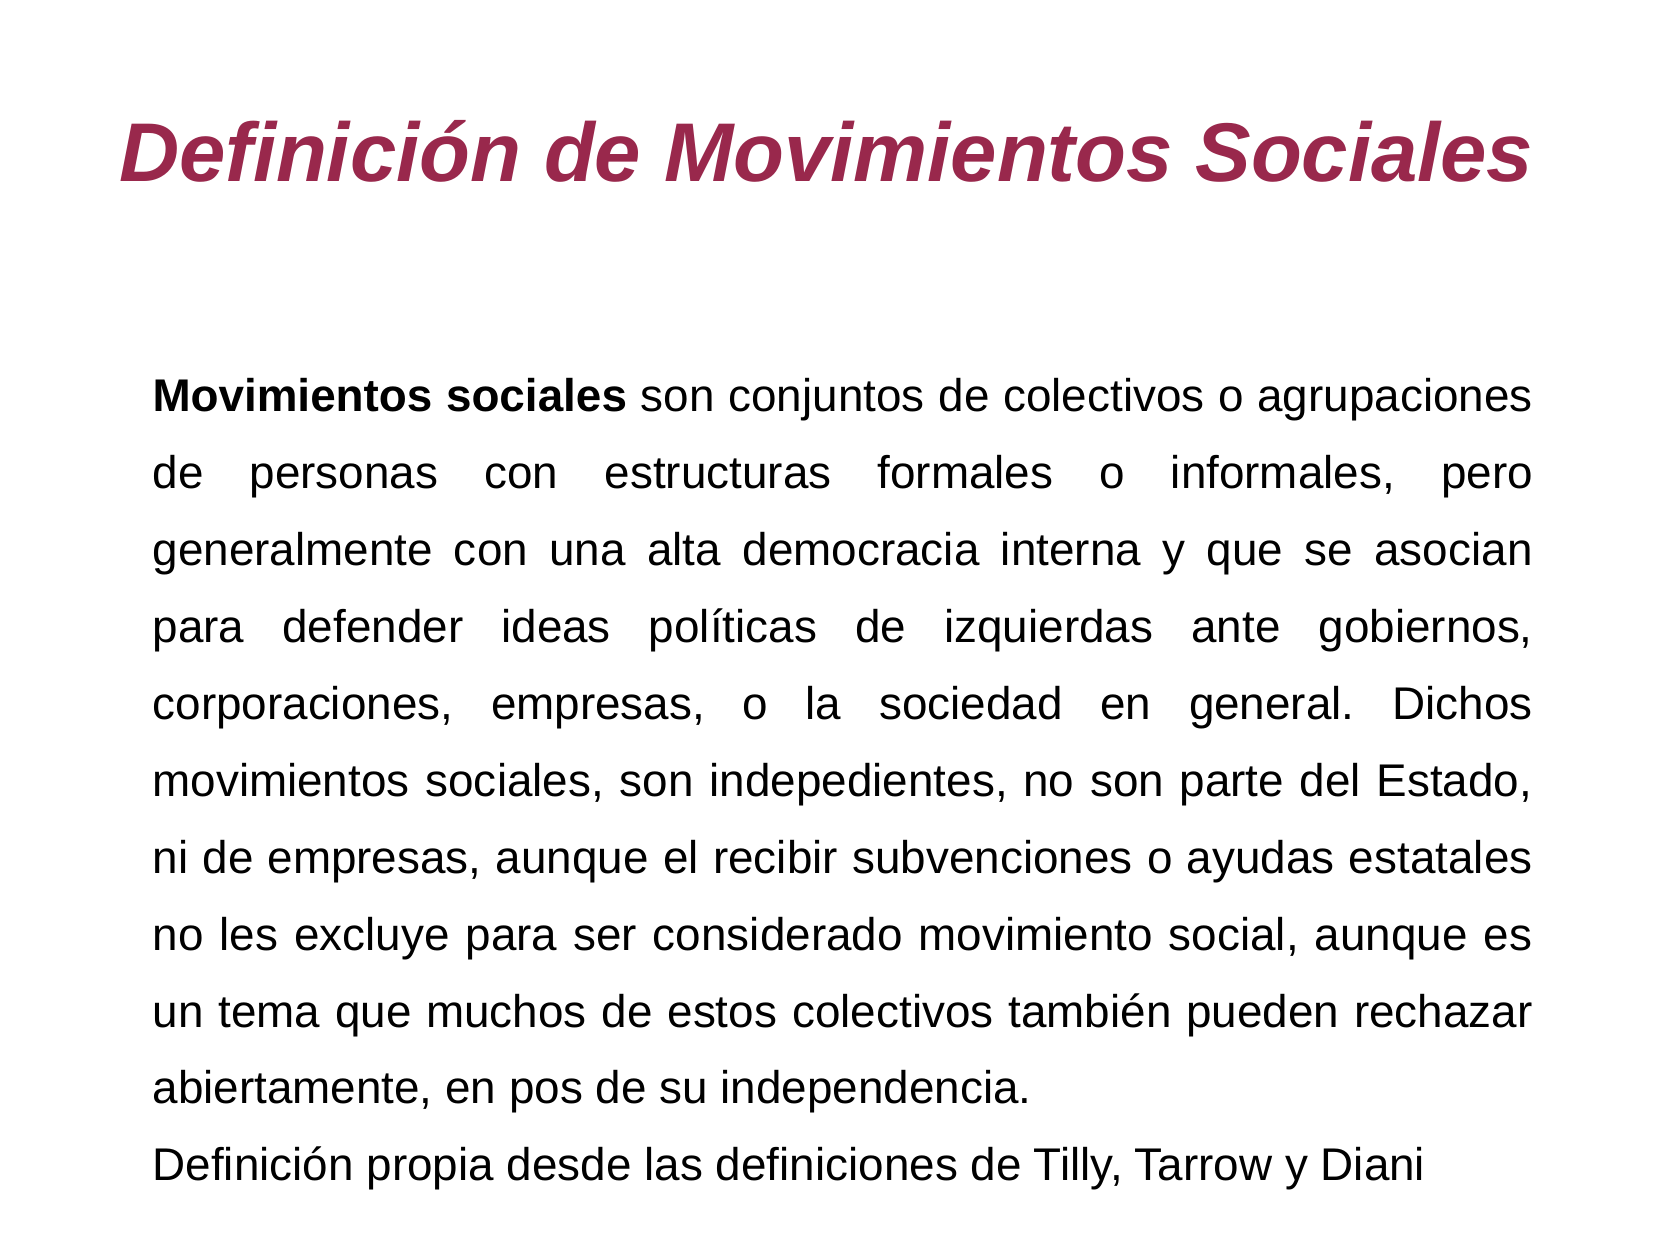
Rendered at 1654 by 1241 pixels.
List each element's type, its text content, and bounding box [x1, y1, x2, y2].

title Definición de Movimientos Sociales [82, 49, 1571, 257]
list Movimientos sociales son conjuntos de colectivos o agrupaciones de personas con estructuras formales o informales, pero generalmente con una alta democracia interna y que se asocian para defender ideas políticas de izquierdas ante gobiernos, corporaciones, empresas, o la sociedad en general. Dichos movimientos sociales, son indepedientes, no son parte del Estado, ni de empresas, aunque el recibir subvenciones o ayudas estatales no les excluye para ser considerado movimiento social, aunque es un tema que muchos de estos colectivos también pueden rechazar abiertamente, en pos de su independencia. Definición propia desde las definiciones de Tilly, Tarrow y Diani [152, 344, 1534, 1165]
